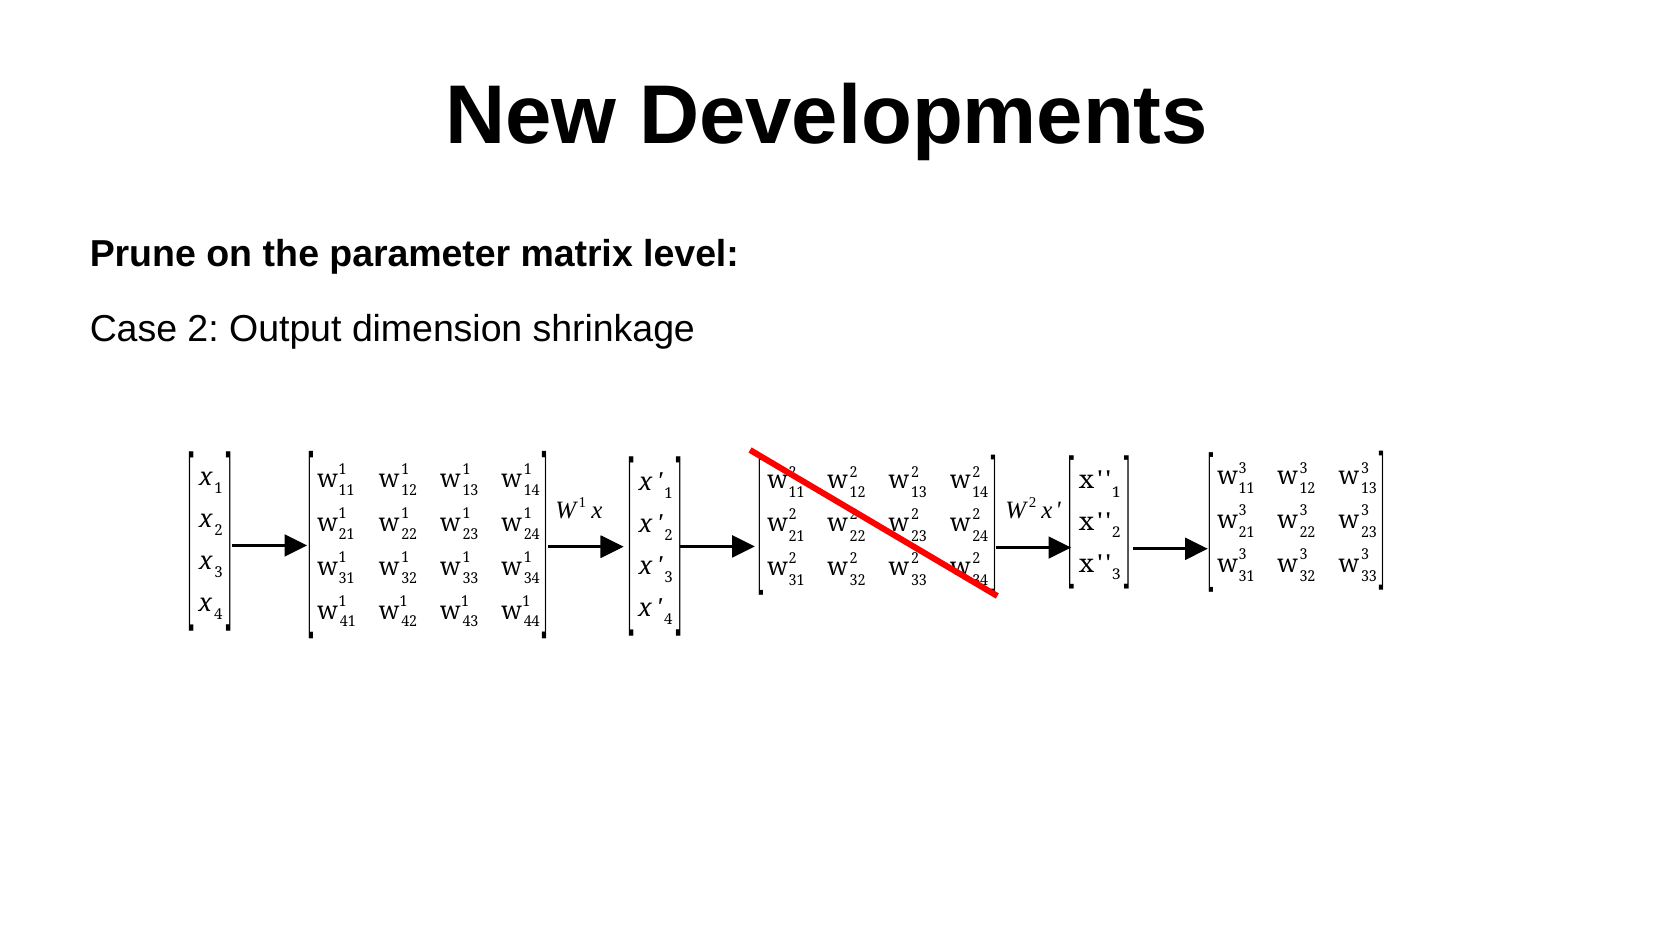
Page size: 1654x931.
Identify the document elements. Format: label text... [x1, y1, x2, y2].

chart [307, 450, 609, 640]
title New Developments [82, 37, 1571, 193]
chart [763, 453, 998, 592]
chart [1207, 450, 1386, 593]
text_box Case 2: Output dimension shrinkage [75, 300, 950, 390]
chart [187, 450, 233, 633]
chart [627, 455, 683, 638]
chart [999, 455, 1131, 591]
text_box Prune on the parameter matrix level: [75, 225, 950, 300]
chart [757, 459, 989, 596]
